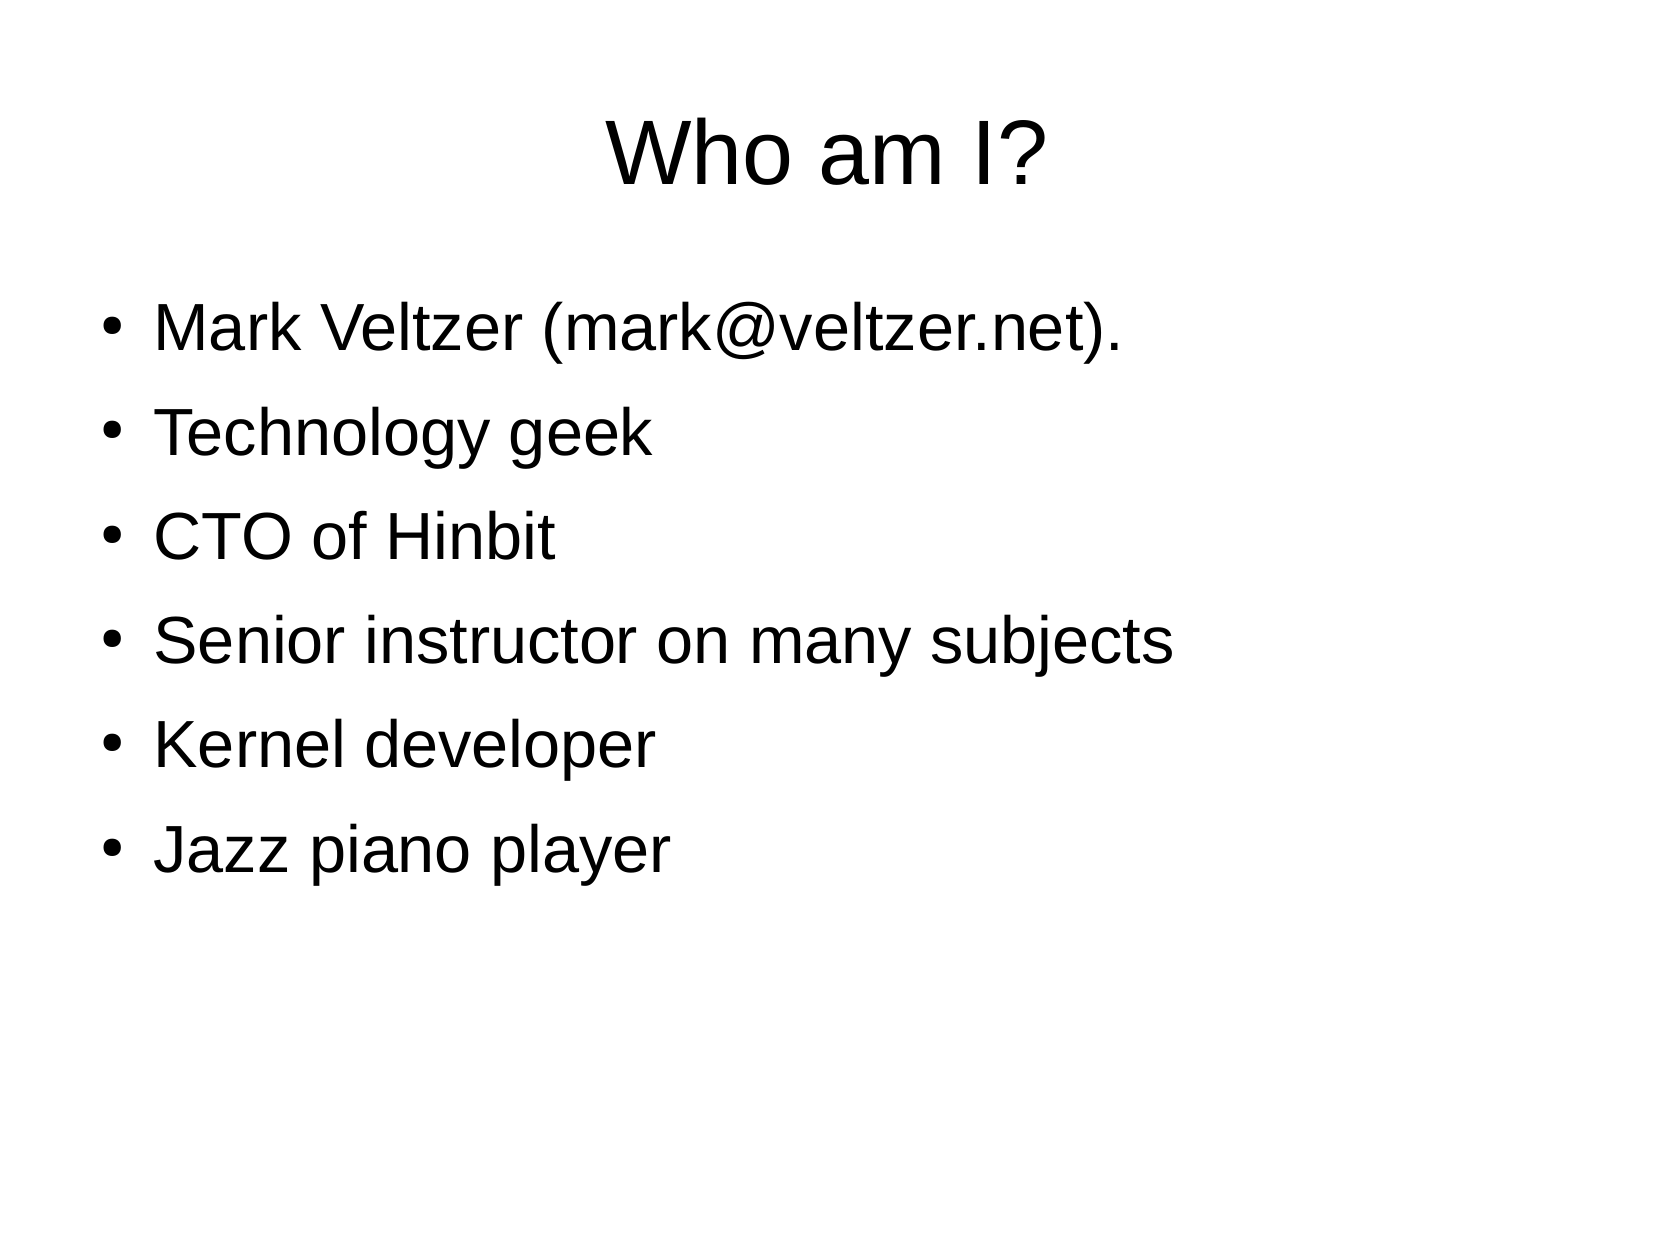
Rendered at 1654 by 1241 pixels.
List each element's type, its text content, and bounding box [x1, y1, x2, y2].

list Mark Veltzer (mark@veltzer.net). Technology geek CTO of Hinbit Senior instructor on many subjects Kernel developer Jazz piano player [82, 290, 1538, 1010]
title Who am I? [82, 49, 1571, 257]
